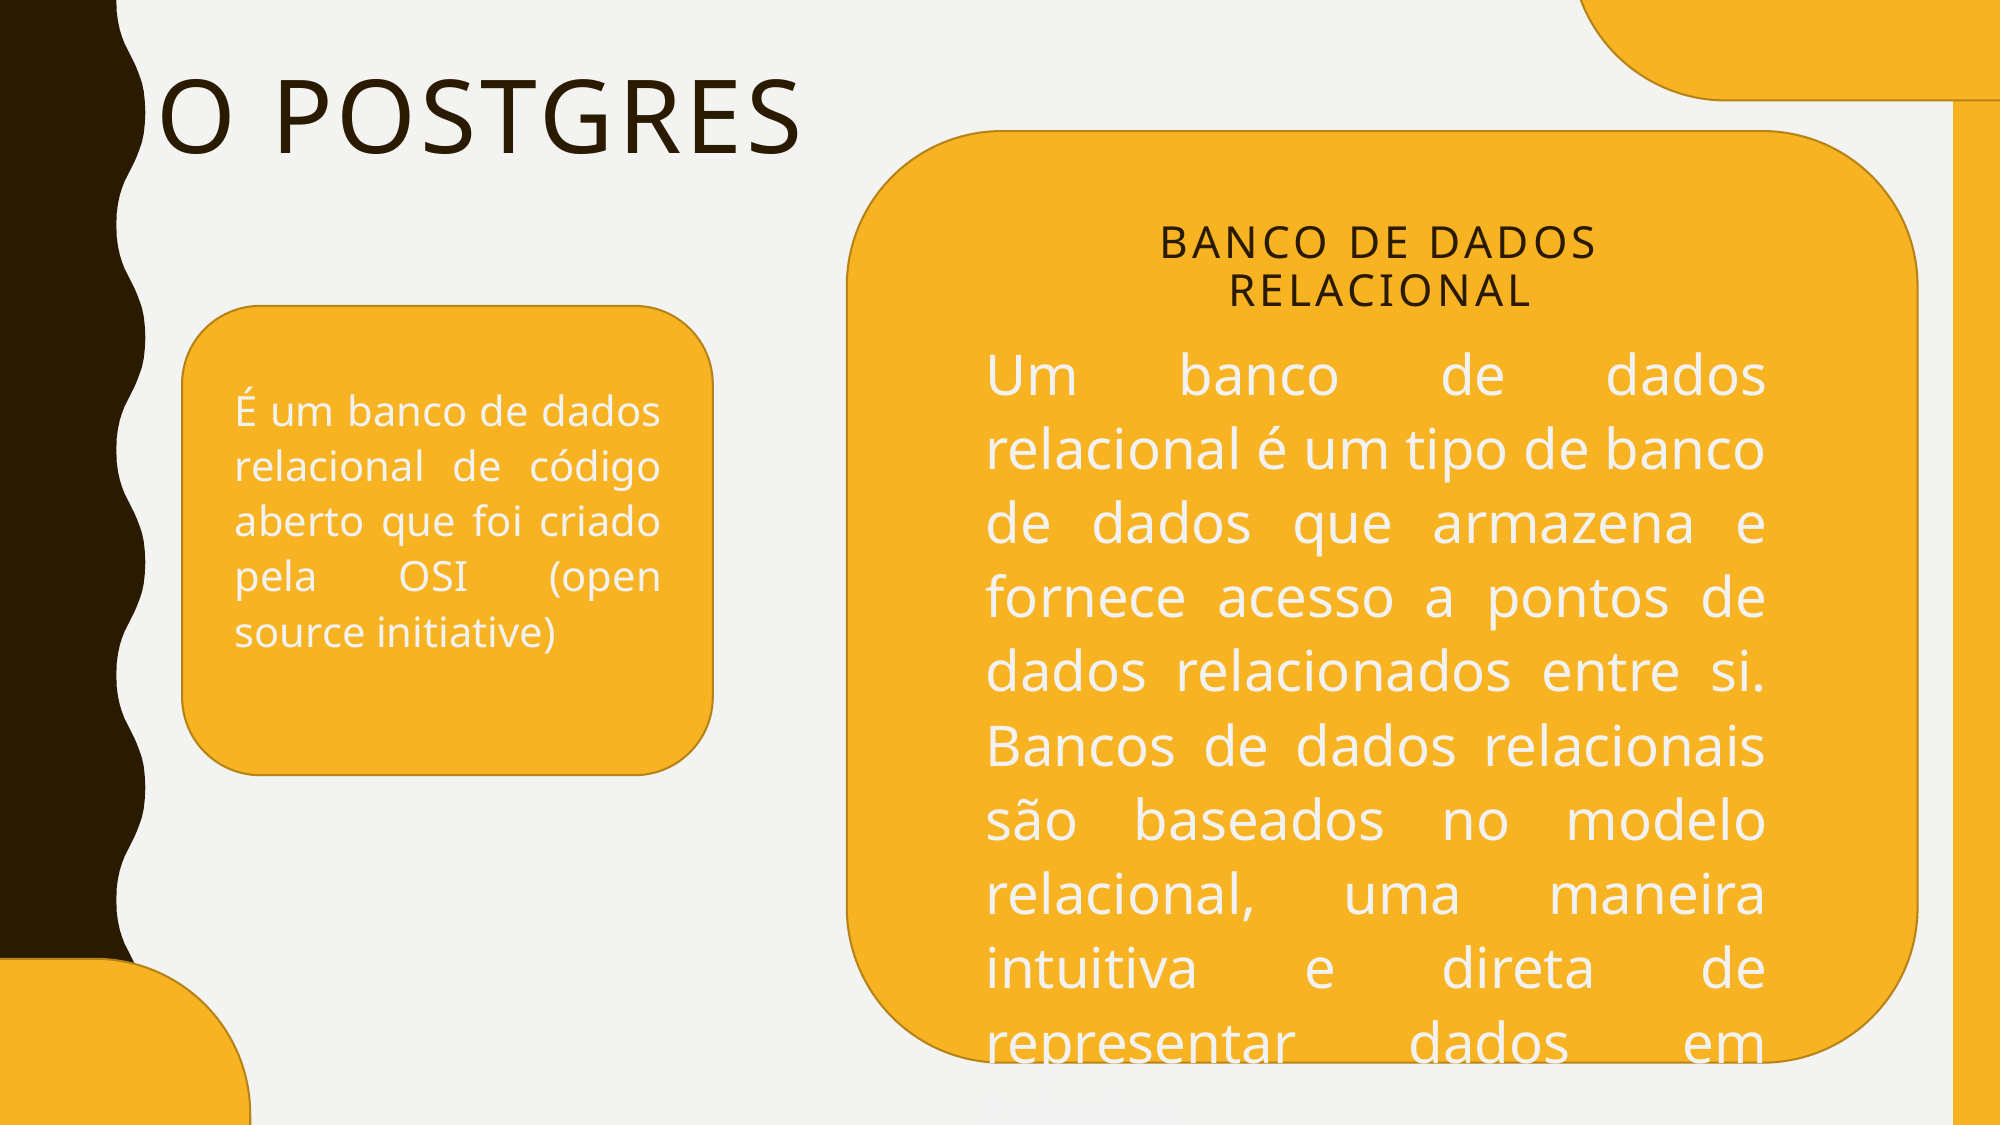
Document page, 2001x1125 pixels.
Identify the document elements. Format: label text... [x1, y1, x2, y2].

text_box [1743, 1036, 1757, 1063]
text_box [1580, 0, 2000, 101]
text_box [1196, 1036, 1211, 1063]
text_box [1517, 1036, 1535, 1059]
text_box [1162, 1036, 1178, 1045]
text_box [1249, 1048, 1263, 1060]
text_box [1724, 1036, 1738, 1063]
text_box [1451, 1048, 1465, 1060]
text_box [846, 131, 1918, 1063]
list É um banco de dados relacional de código aberto que foi criado pela OSI (open source initiative) [219, 372, 677, 722]
text_box [1104, 1036, 1120, 1045]
text_box [0, 958, 251, 1125]
text_box [1690, 1036, 1706, 1045]
text_box o postgres [141, 57, 859, 211]
text_box BAnco de dados relacional [1001, 212, 1759, 324]
text_box [1482, 1036, 1499, 1059]
text_box [1049, 1036, 1065, 1059]
text_box Um banco de dados relacional é um tipo de banco de dados que armazena e fornece acesso a pontos de dados relacionados entre si. Bancos de dados relacionais são baseados no modelo relacional, uma maneira intuitiva e direta de representar dados em tabelas. [970, 324, 1783, 943]
text_box [1015, 1036, 1031, 1045]
text_box [182, 305, 713, 776]
text_box [1416, 1036, 1433, 1059]
